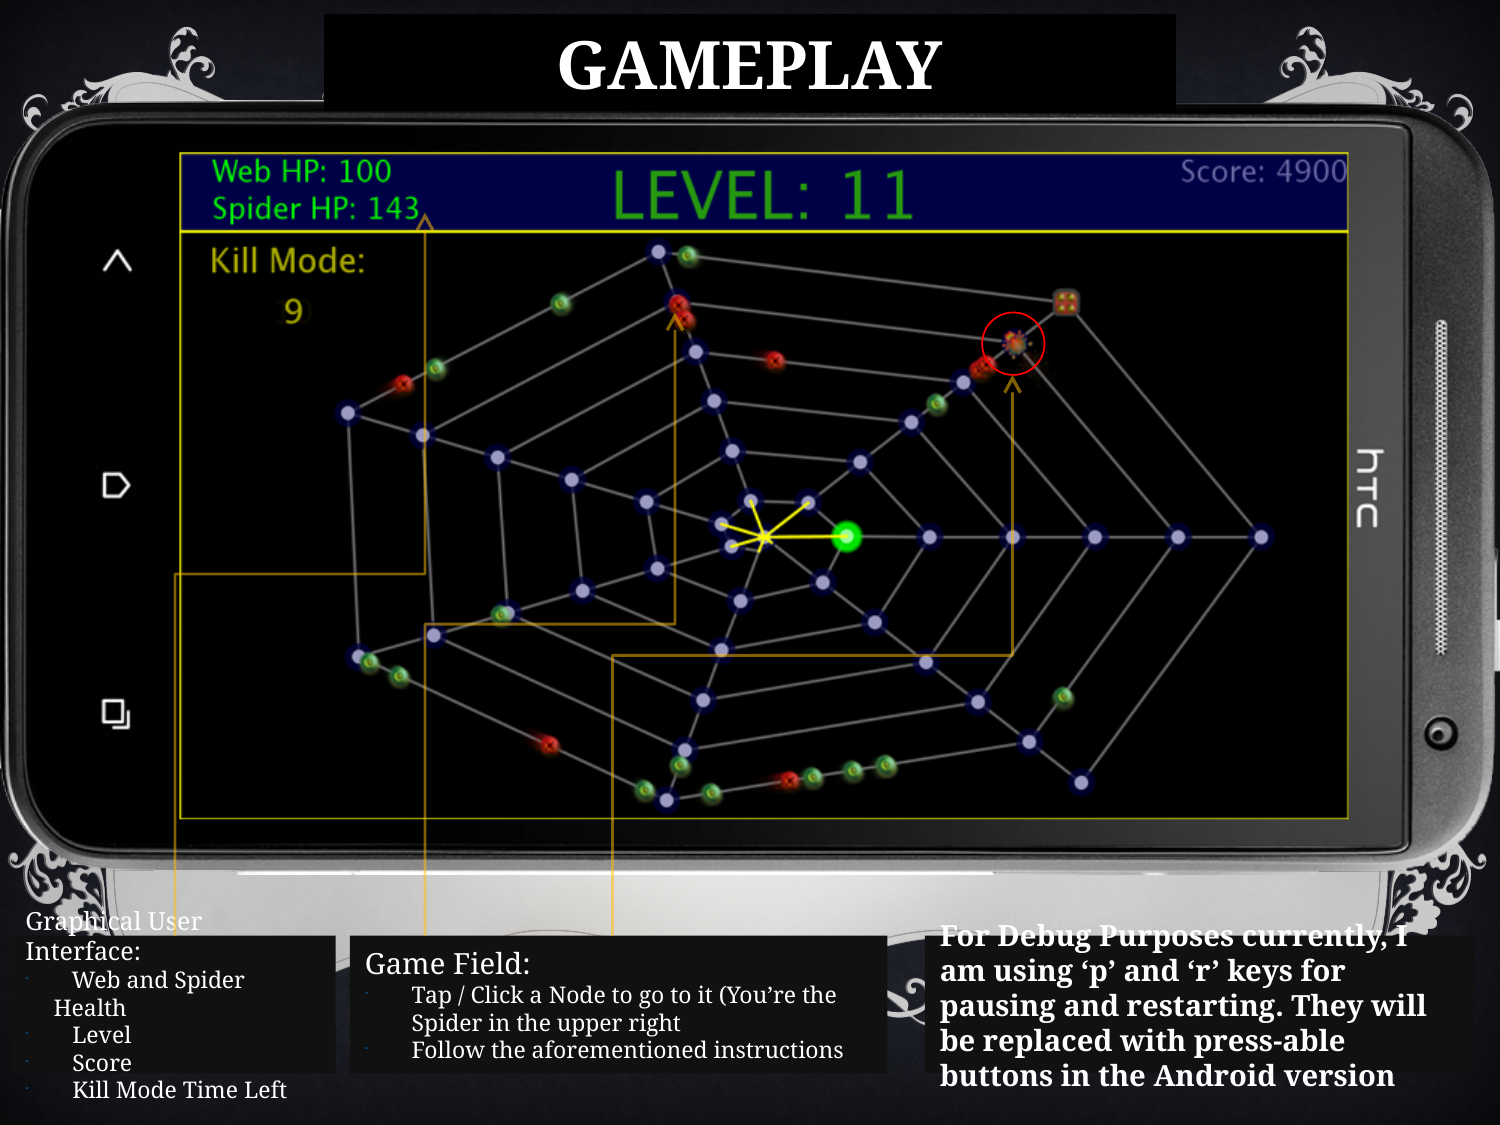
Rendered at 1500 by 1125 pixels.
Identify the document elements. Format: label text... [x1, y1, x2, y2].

text_box Graphical User Interface: Web and Spider Health Level Score Kill Mode Time Left [10, 935, 336, 1074]
picture [0, 0, 1500, 1125]
text_box GAMEPLAY [324, 15, 1175, 111]
text_box Game Field: Tap / Click a Node to go to it (You’re the Spider in the upper right Follow the aforementioned instructions [349, 935, 888, 1074]
text_box For Debug Purposes currently, I am using ‘p’ and ‘r’ keys for pausing and restarting. They will be replaced with press-able buttons in the Android version [924, 935, 1475, 1074]
